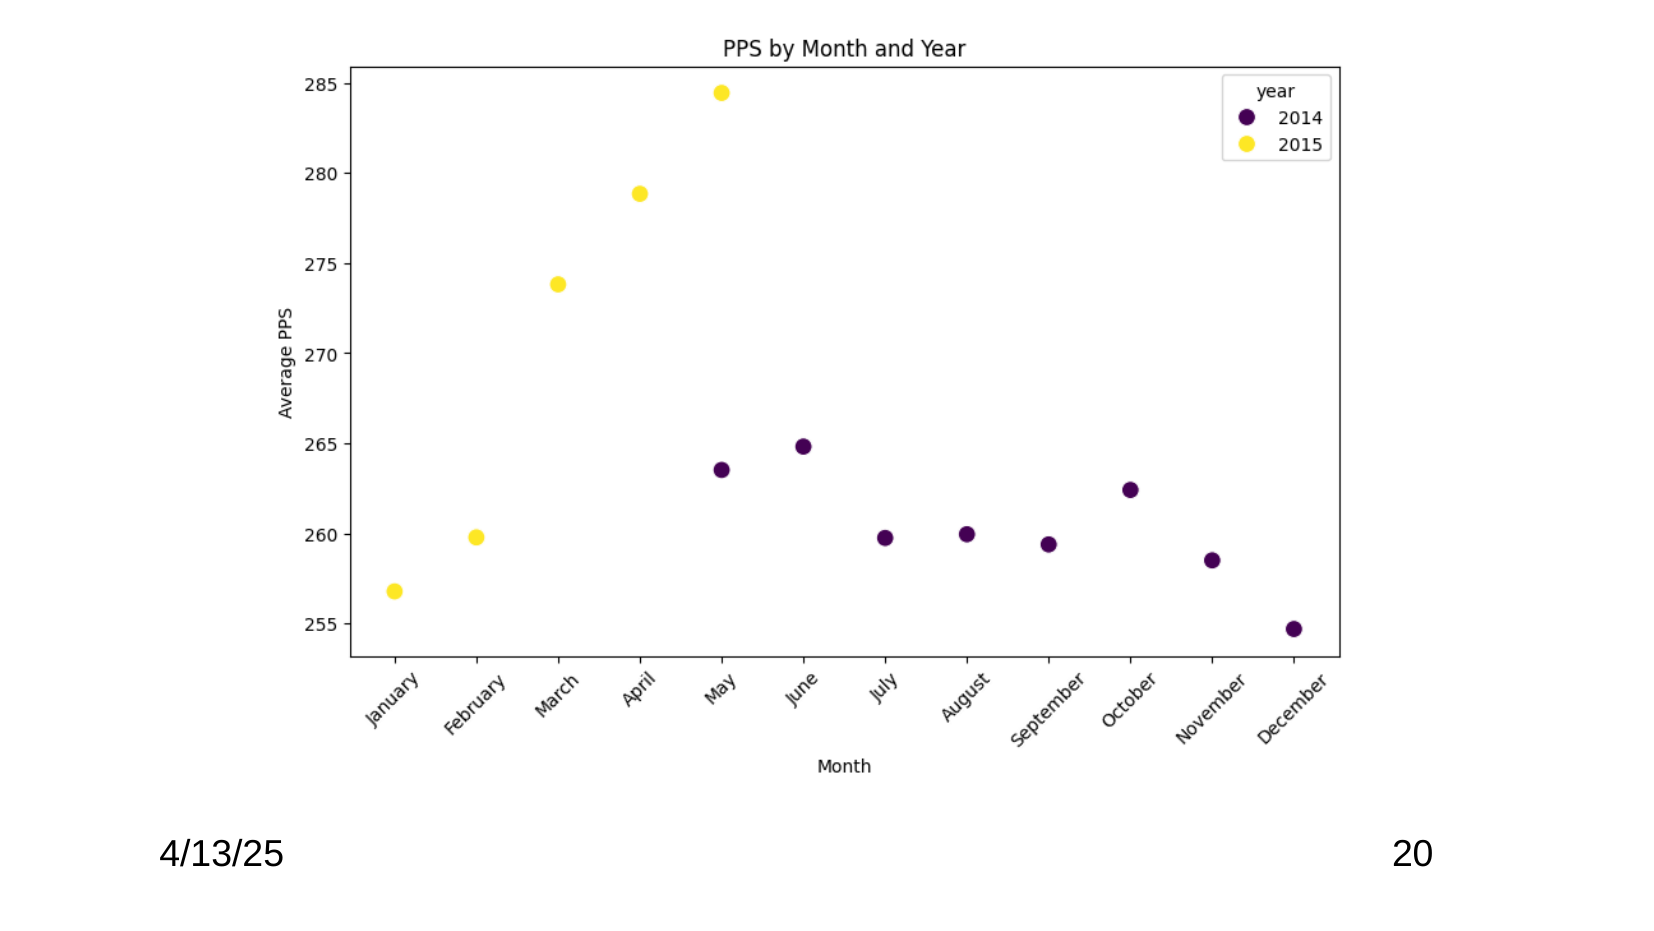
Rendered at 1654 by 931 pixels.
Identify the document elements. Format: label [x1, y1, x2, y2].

picture [266, 26, 1351, 788]
